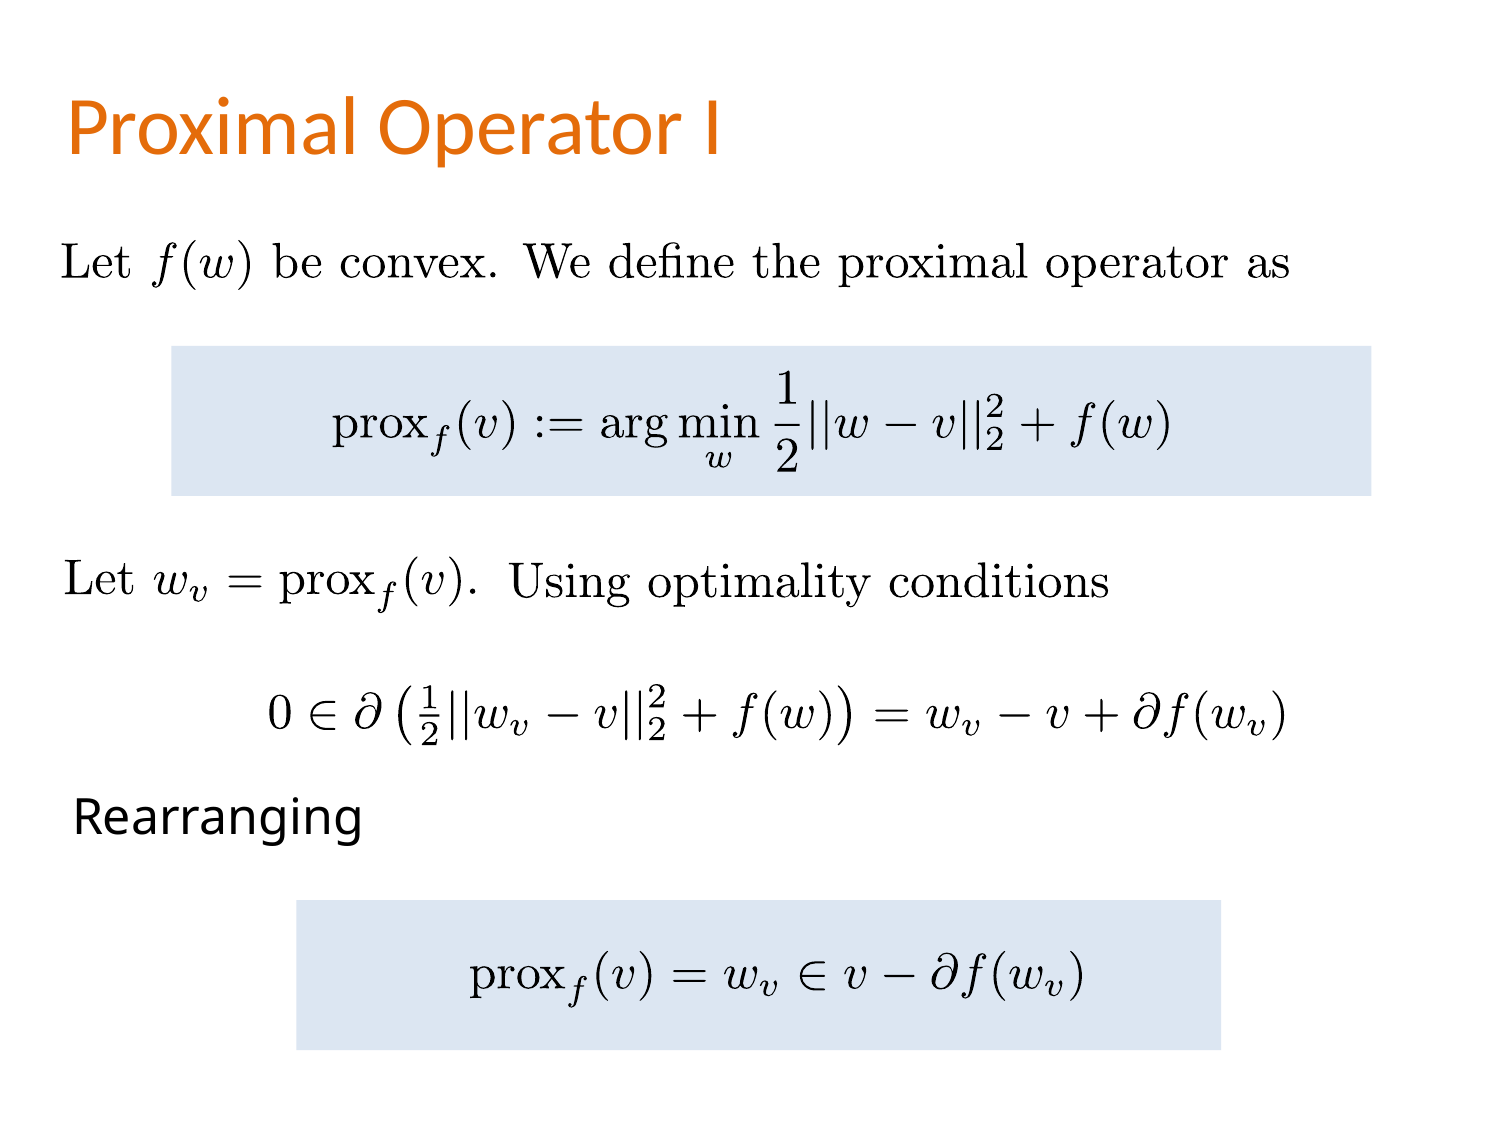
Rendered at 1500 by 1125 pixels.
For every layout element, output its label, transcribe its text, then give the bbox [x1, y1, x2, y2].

text_box Rearranging [57, 774, 355, 860]
text_box [296, 900, 1222, 1051]
text_box [60, 239, 1291, 290]
text_box [63, 556, 480, 614]
text_box [507, 562, 1110, 608]
text_box [267, 684, 1289, 746]
text_box Proximal Operator I [51, 27, 1432, 215]
text_box [171, 345, 1372, 496]
